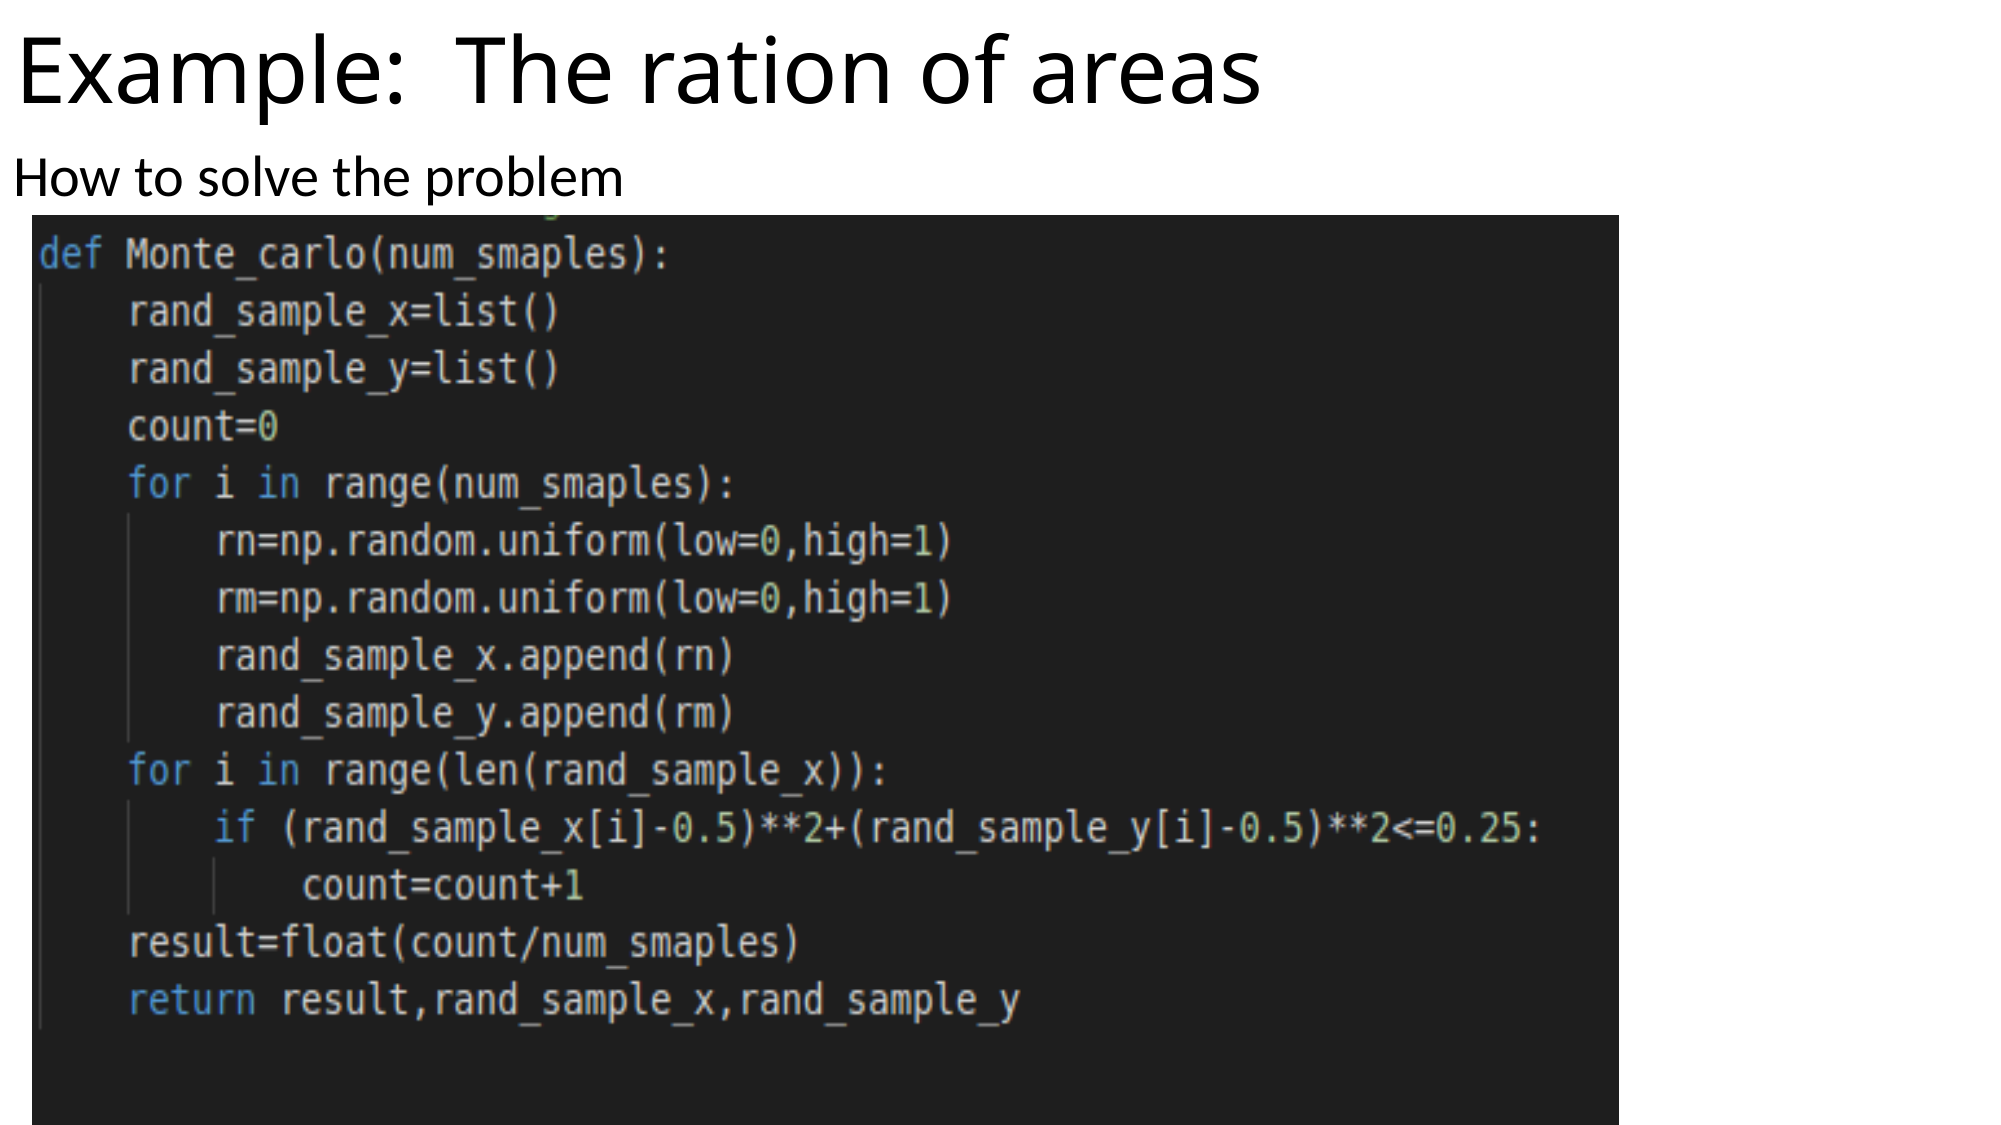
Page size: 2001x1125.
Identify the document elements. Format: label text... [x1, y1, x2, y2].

list How to solve the problem [0, 139, 1719, 1125]
title Example: The ration of areas [0, 10, 1726, 139]
picture [32, 215, 1619, 1125]
